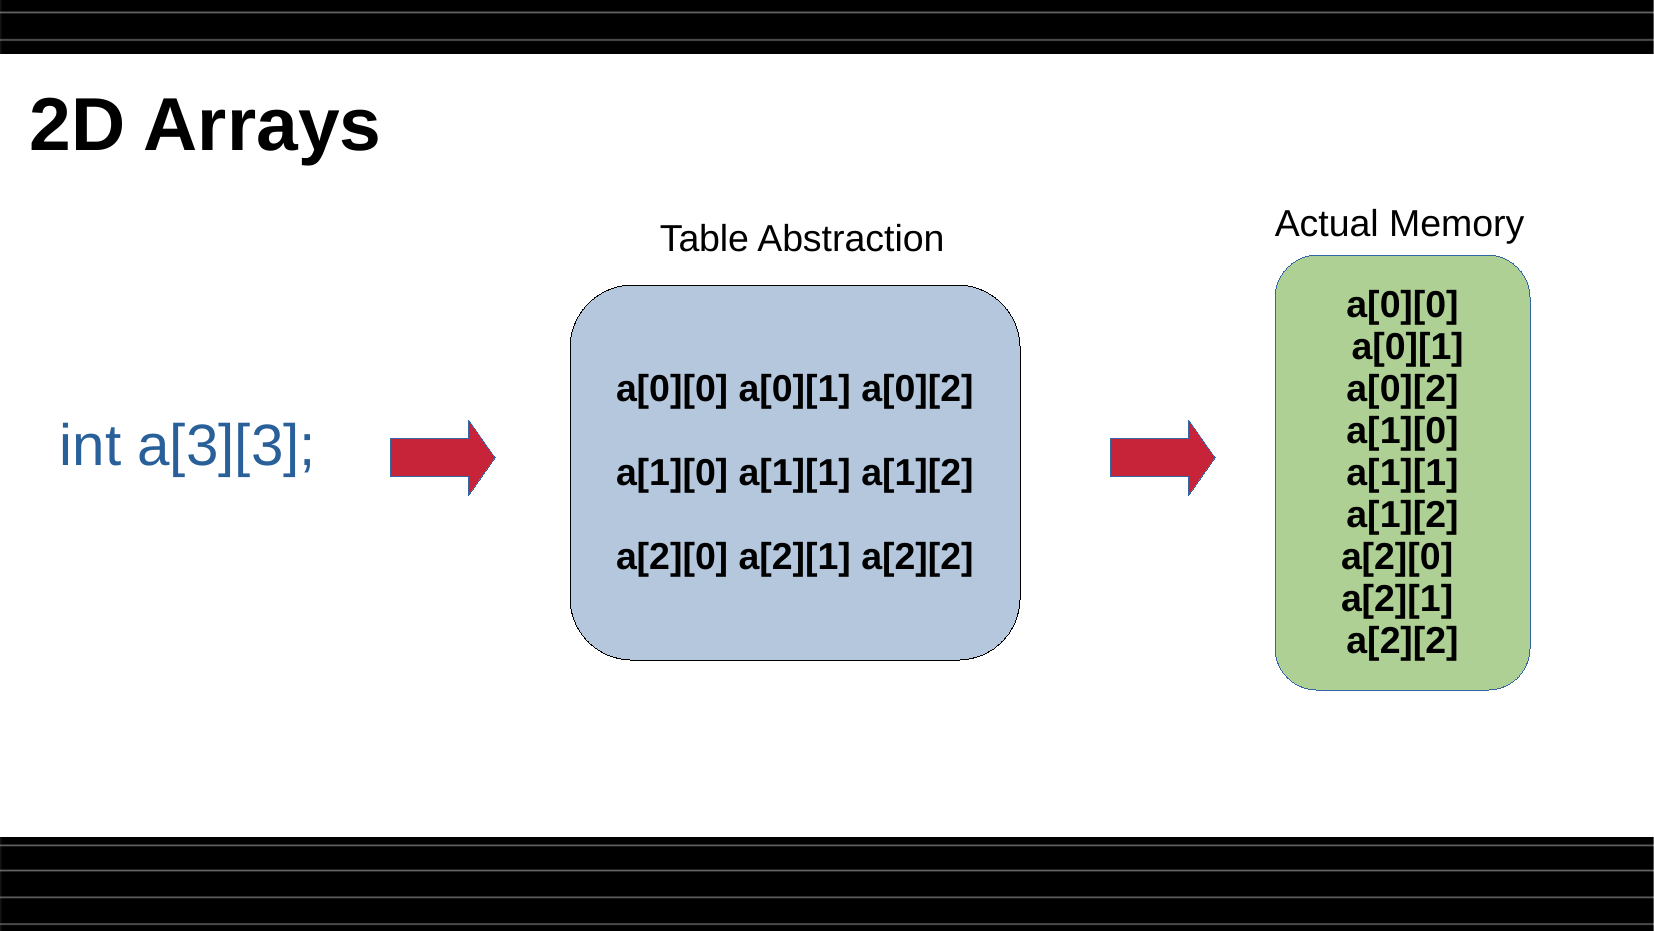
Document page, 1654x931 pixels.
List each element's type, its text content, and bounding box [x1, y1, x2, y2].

text_box 2D Arrays [15, 75, 1546, 174]
text_box [390, 420, 496, 496]
text_box [1110, 420, 1216, 496]
picture [0, 837, 1654, 931]
picture [0, 0, 1654, 54]
text_box int a[3][3]; [45, 405, 361, 526]
text_box a[0][0] a[0][1] a[0][2] a[1][0] a[1][1] a[1][2] a[2][0] a[2][1] a[2][2] [1275, 256, 1531, 691]
text_box Actual Memory [1260, 195, 1576, 256]
text_box Table Abstraction [645, 210, 961, 271]
text_box a[0][0] a[0][1] a[0][2] a[1][0] a[1][1] a[1][2] a[2][0] a[2][1] a[2][2] [570, 285, 1021, 661]
